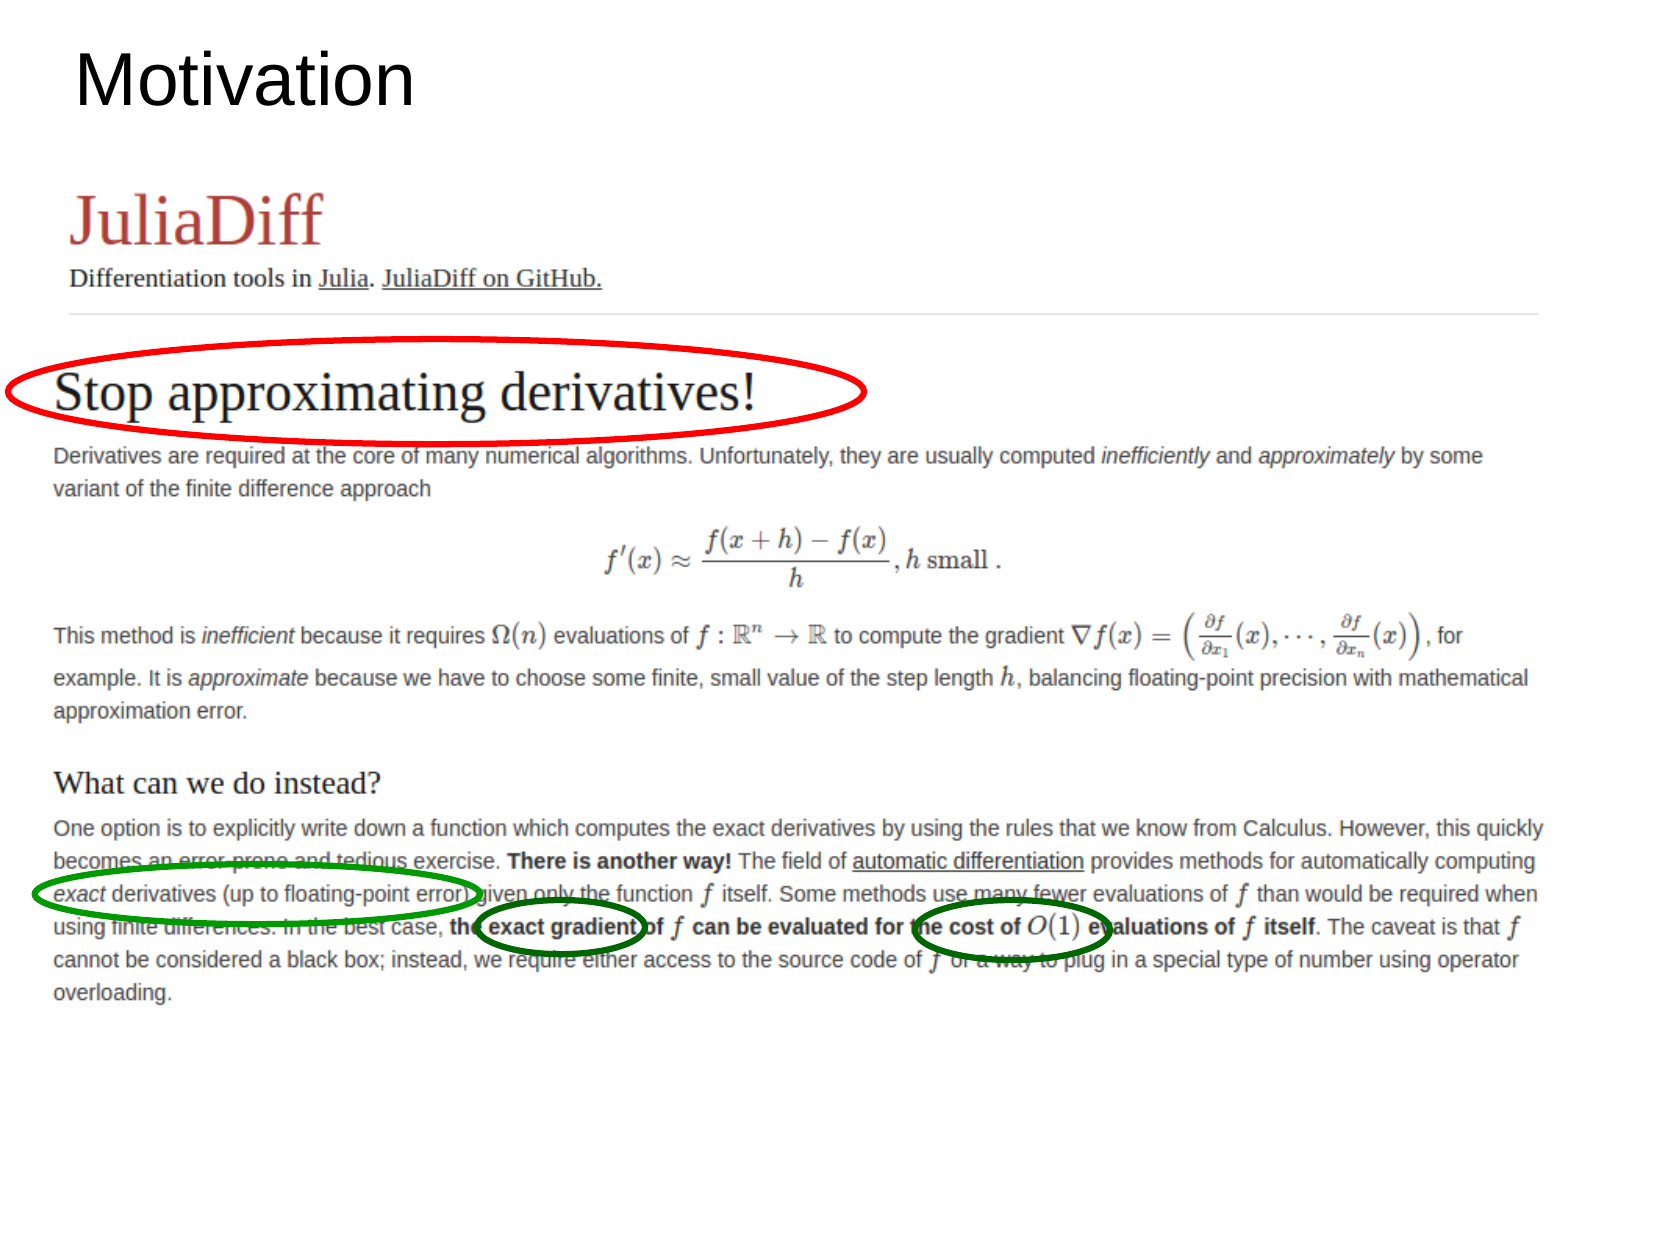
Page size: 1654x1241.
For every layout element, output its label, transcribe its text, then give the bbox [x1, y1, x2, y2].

text_box Motivation [60, 30, 1606, 129]
picture [52, 179, 1551, 1013]
picture [52, 343, 860, 441]
picture [52, 868, 476, 921]
